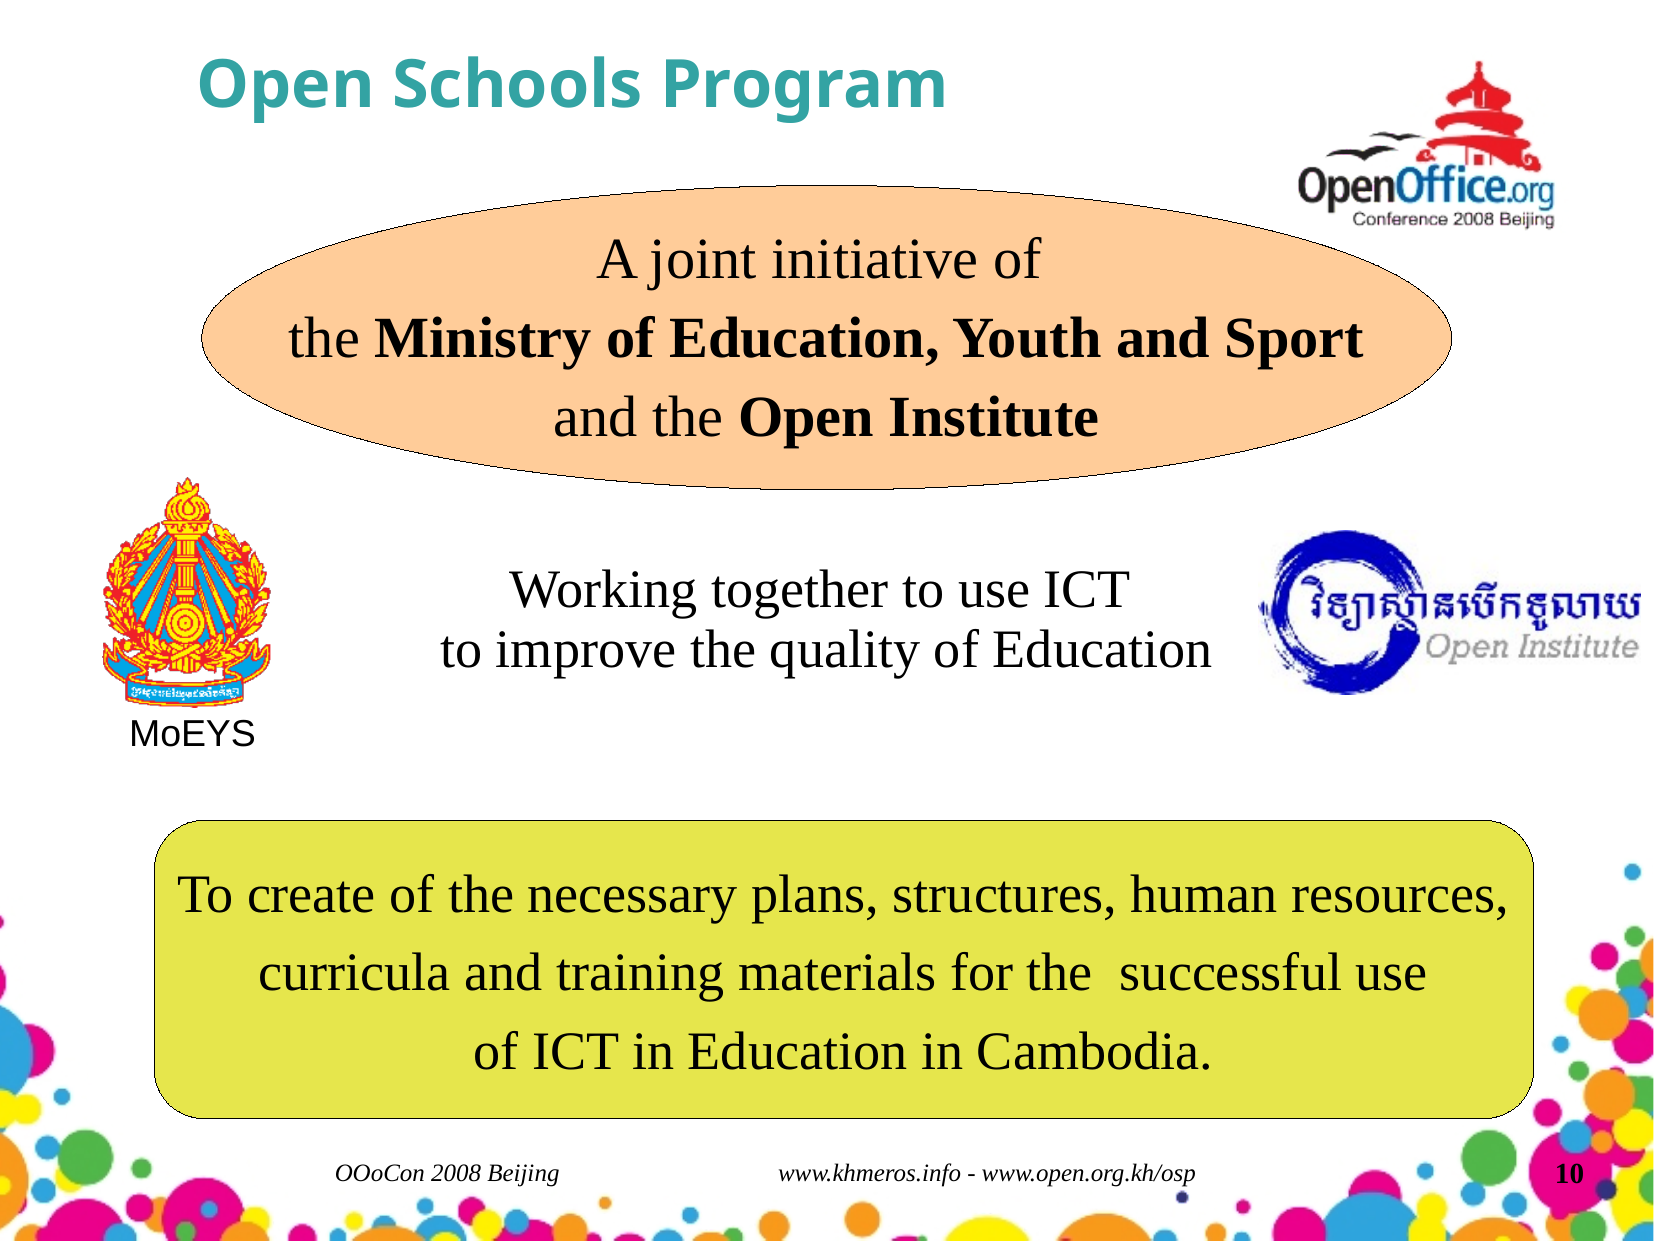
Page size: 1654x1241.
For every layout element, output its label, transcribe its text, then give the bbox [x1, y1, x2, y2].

picture [1285, 51, 1569, 250]
text_box Open Schools Program [181, 34, 965, 132]
picture [173, 687, 186, 696]
picture [102, 687, 272, 708]
text_box MoEYS [103, 705, 283, 763]
picture [0, 810, 1654, 1241]
picture [136, 689, 148, 696]
picture [154, 690, 163, 695]
picture [1258, 687, 1641, 695]
picture [102, 476, 272, 551]
text_box Working together to use ICT to improve the quality of Education [0, 551, 1654, 687]
text_box A joint initiative of the Ministry of Education, Youth and Sport and the Open Institute [201, 185, 1452, 490]
picture [1258, 530, 1641, 551]
text_box To create of the necessary plans, structures, human resources, curricula and training materials for the successful use of ICT in Education in Cambodia. [154, 820, 1534, 1119]
